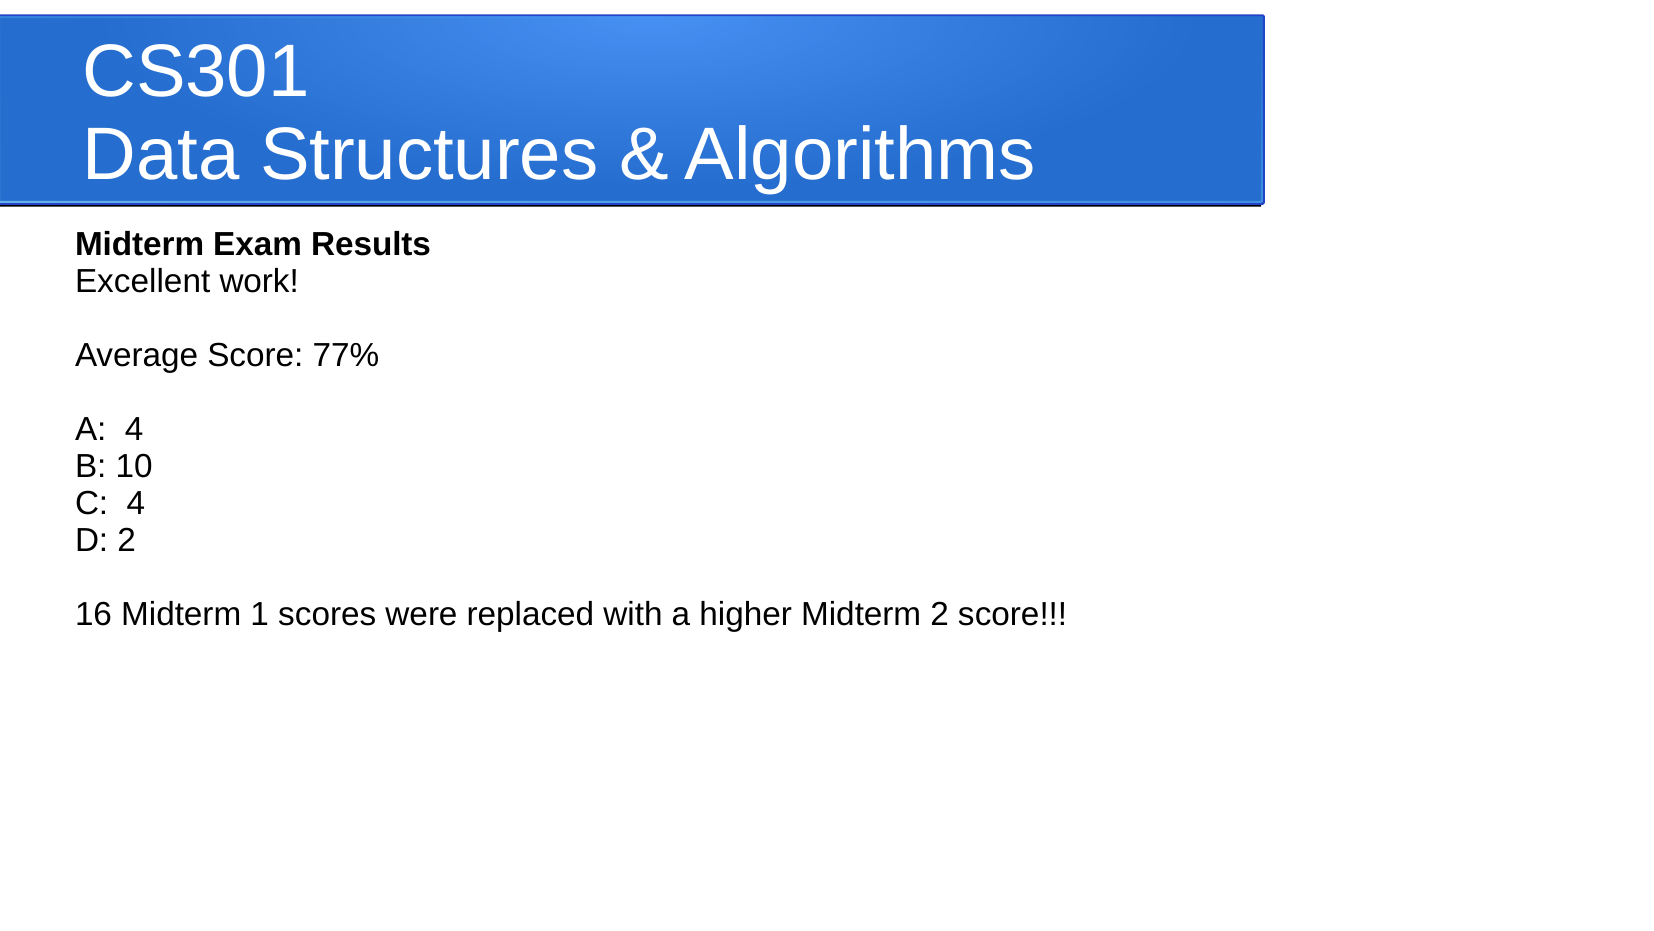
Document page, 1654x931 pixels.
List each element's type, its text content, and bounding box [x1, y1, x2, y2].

title CS301 Data Structures & Algorithms [82, 29, 1235, 196]
subtitle Midterm Exam Results Excellent work! Average Score: 77% A: 4 B: 10 C: 4 D: 2 16 Midterm 1 scores were replaced with a higher Midterm 2 score!!! [75, 225, 1111, 691]
